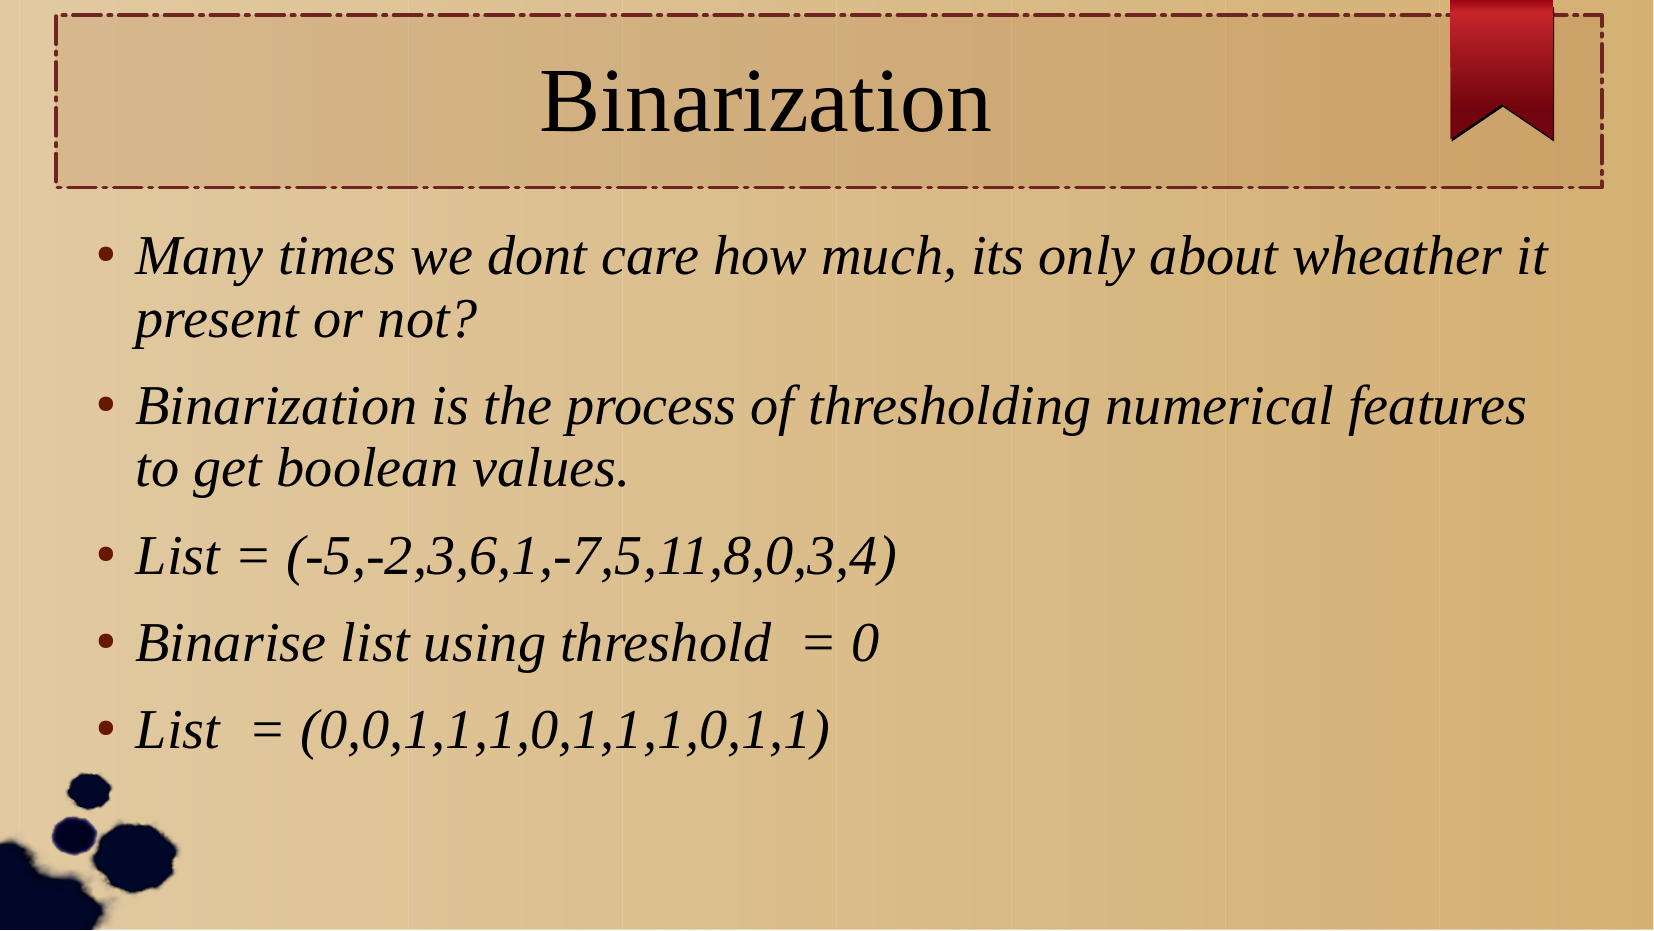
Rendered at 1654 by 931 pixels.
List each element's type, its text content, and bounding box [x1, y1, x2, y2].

title Binarization [59, 11, 1441, 189]
list Many times we dont care how much, its only about wheather it present or not? Binarization is the process of thresholding numerical features to get boolean values. List = (-5,-2,3,6,1,-7,5,11,8,0,3,4) Binarise list using threshold = 0 List = (0,0,1,1,1,0,1,1,1,0,1,1) [82, 224, 1571, 764]
